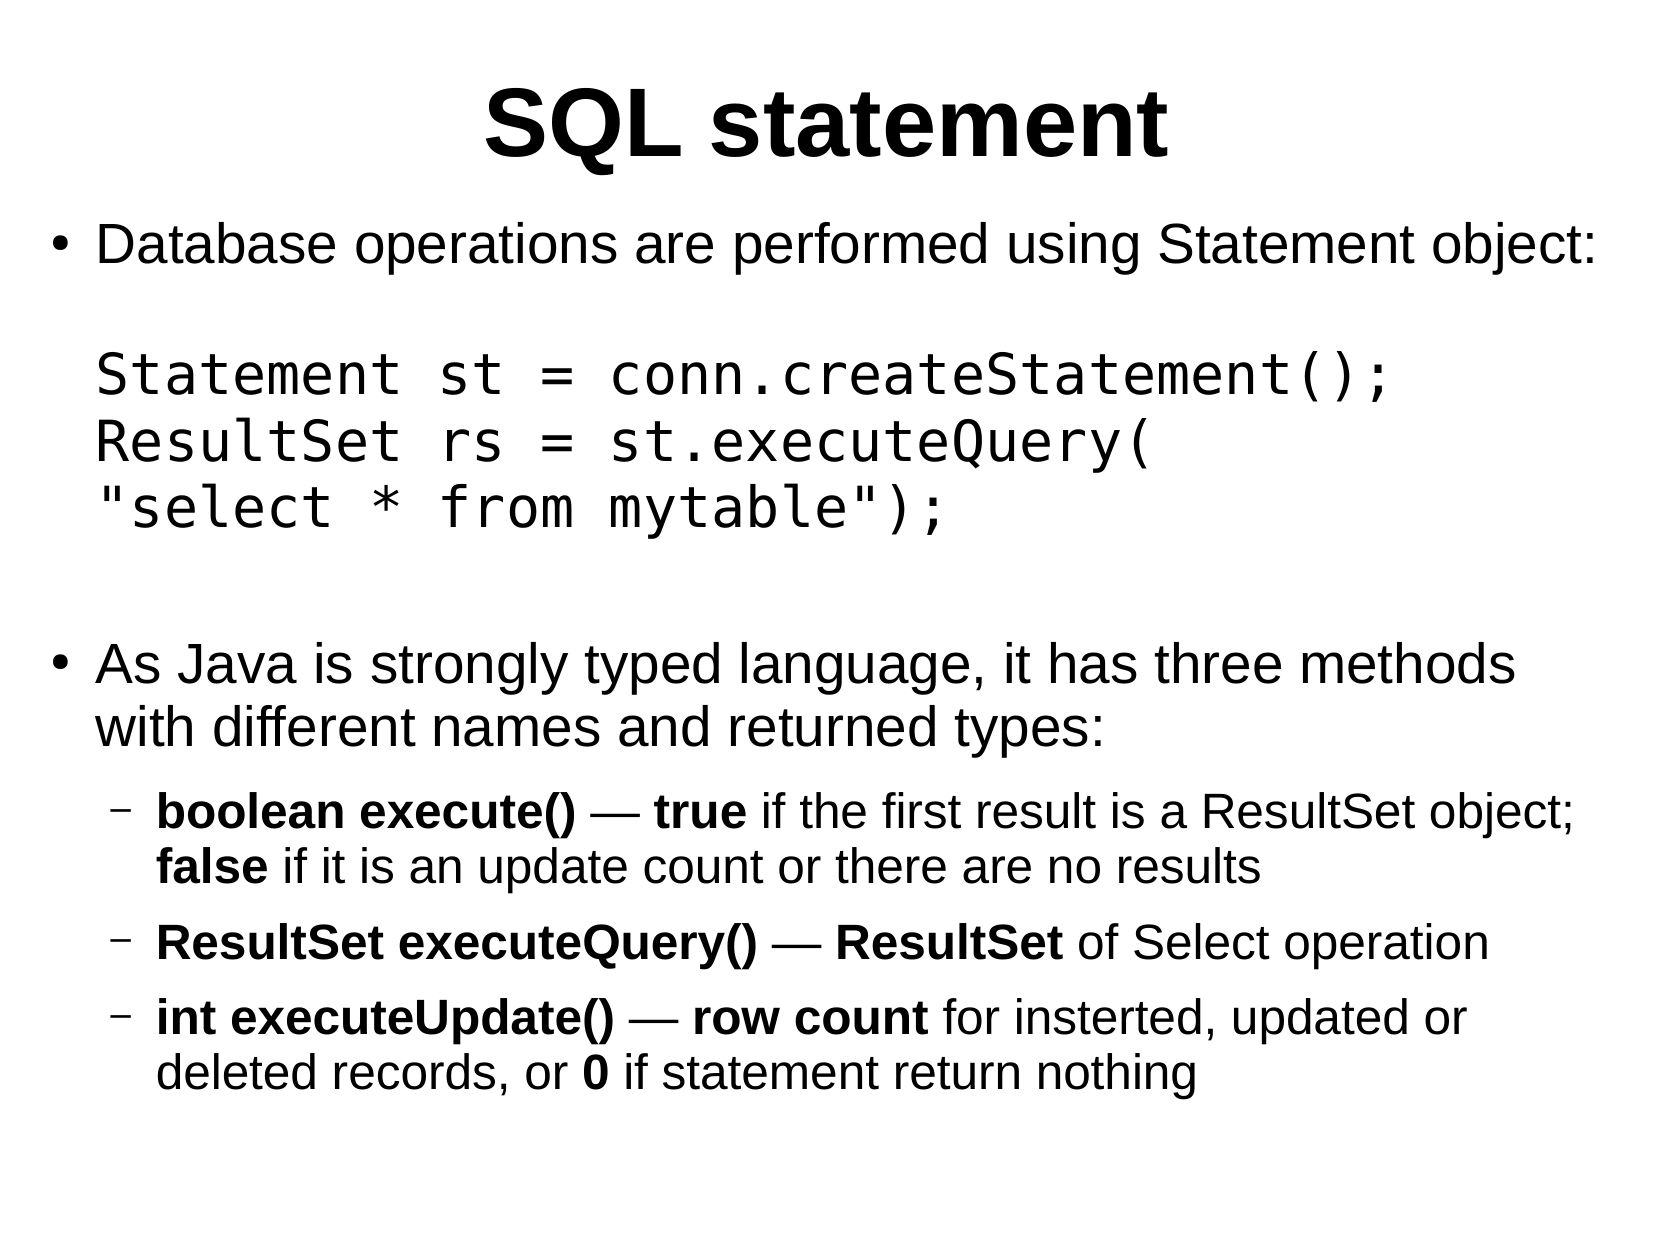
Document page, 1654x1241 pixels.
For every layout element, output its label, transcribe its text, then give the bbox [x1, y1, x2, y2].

list Database operations are performed using Statement object: Statement st = conn.createStatement(); ResultSet rs = st.executeQuery( "select * from mytable"); As Java is strongly typed language, it has three methods with different names and returned types: boolean execute() — true if the first result is a ResultSet object; false if it is an update count or there are no results ResultSet executeQuery() — ResultSet of Select operation int executeUpdate() — row count for insterted, updated or deleted records, or 0 if statement return nothing [35, 212, 1607, 1170]
title SQL statement [82, 49, 1571, 196]
